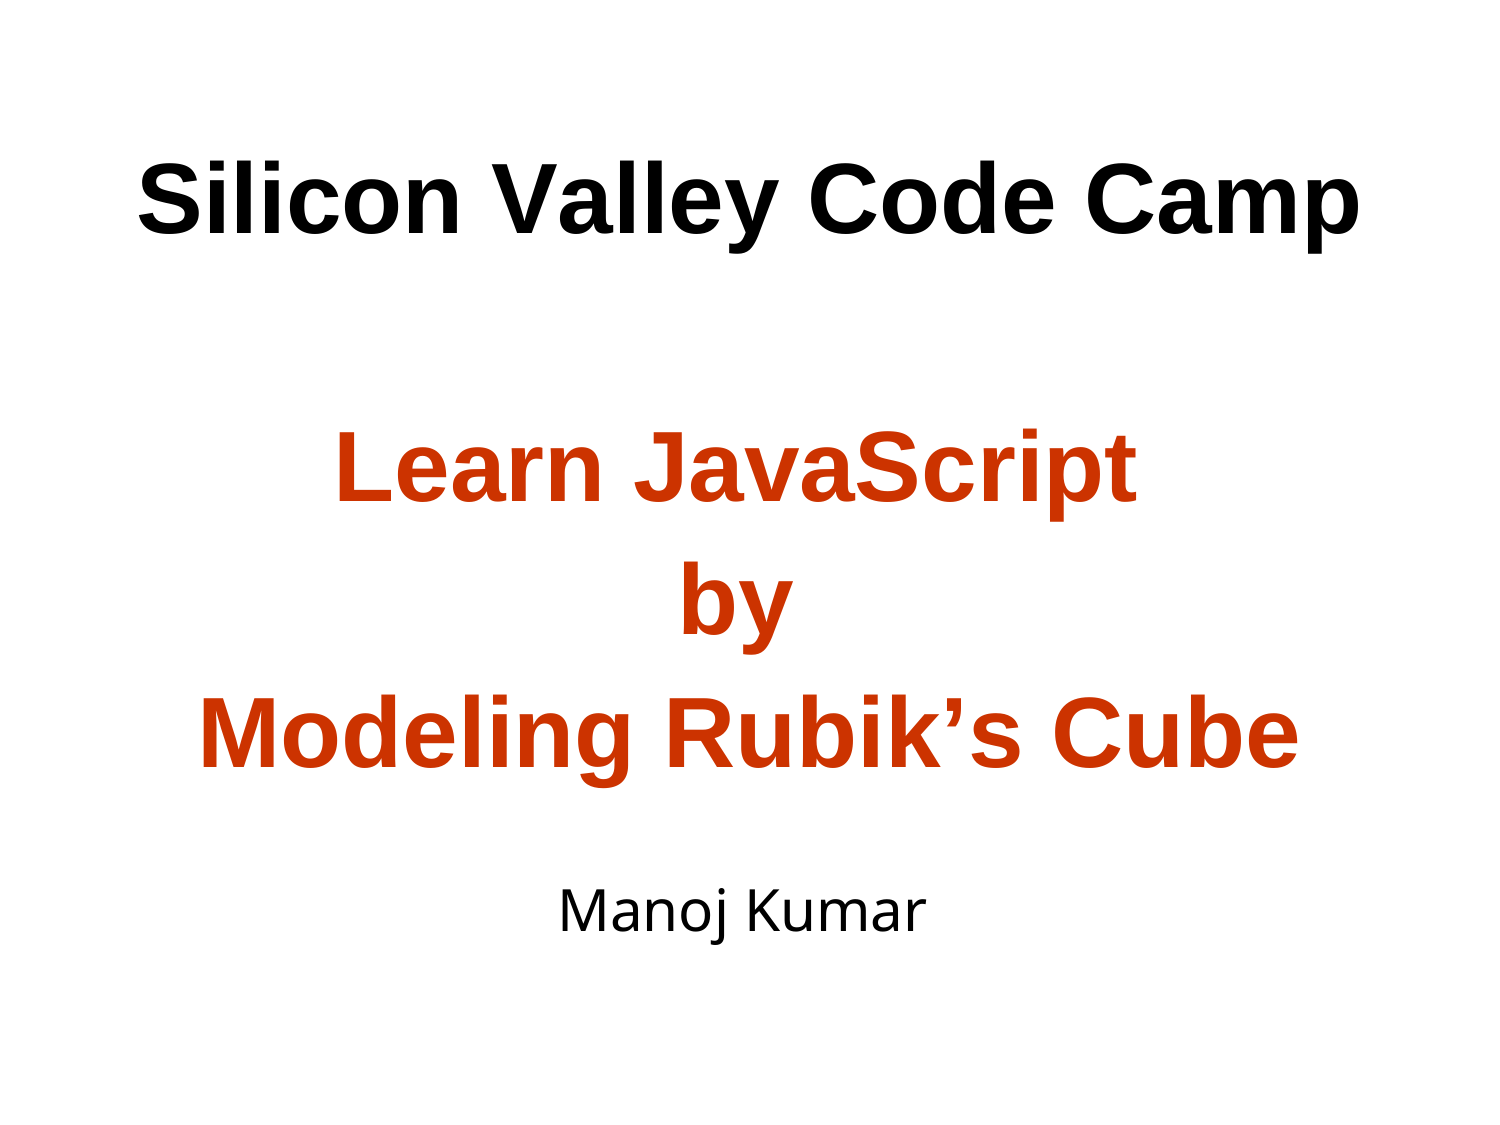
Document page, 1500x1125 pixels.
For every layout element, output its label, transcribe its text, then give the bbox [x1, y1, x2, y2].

list Learn JavaScript by Modeling Rubik’s Cube Manoj Kumar [112, 312, 1388, 1013]
title Silicon Valley Code Camp [112, 99, 1388, 288]
